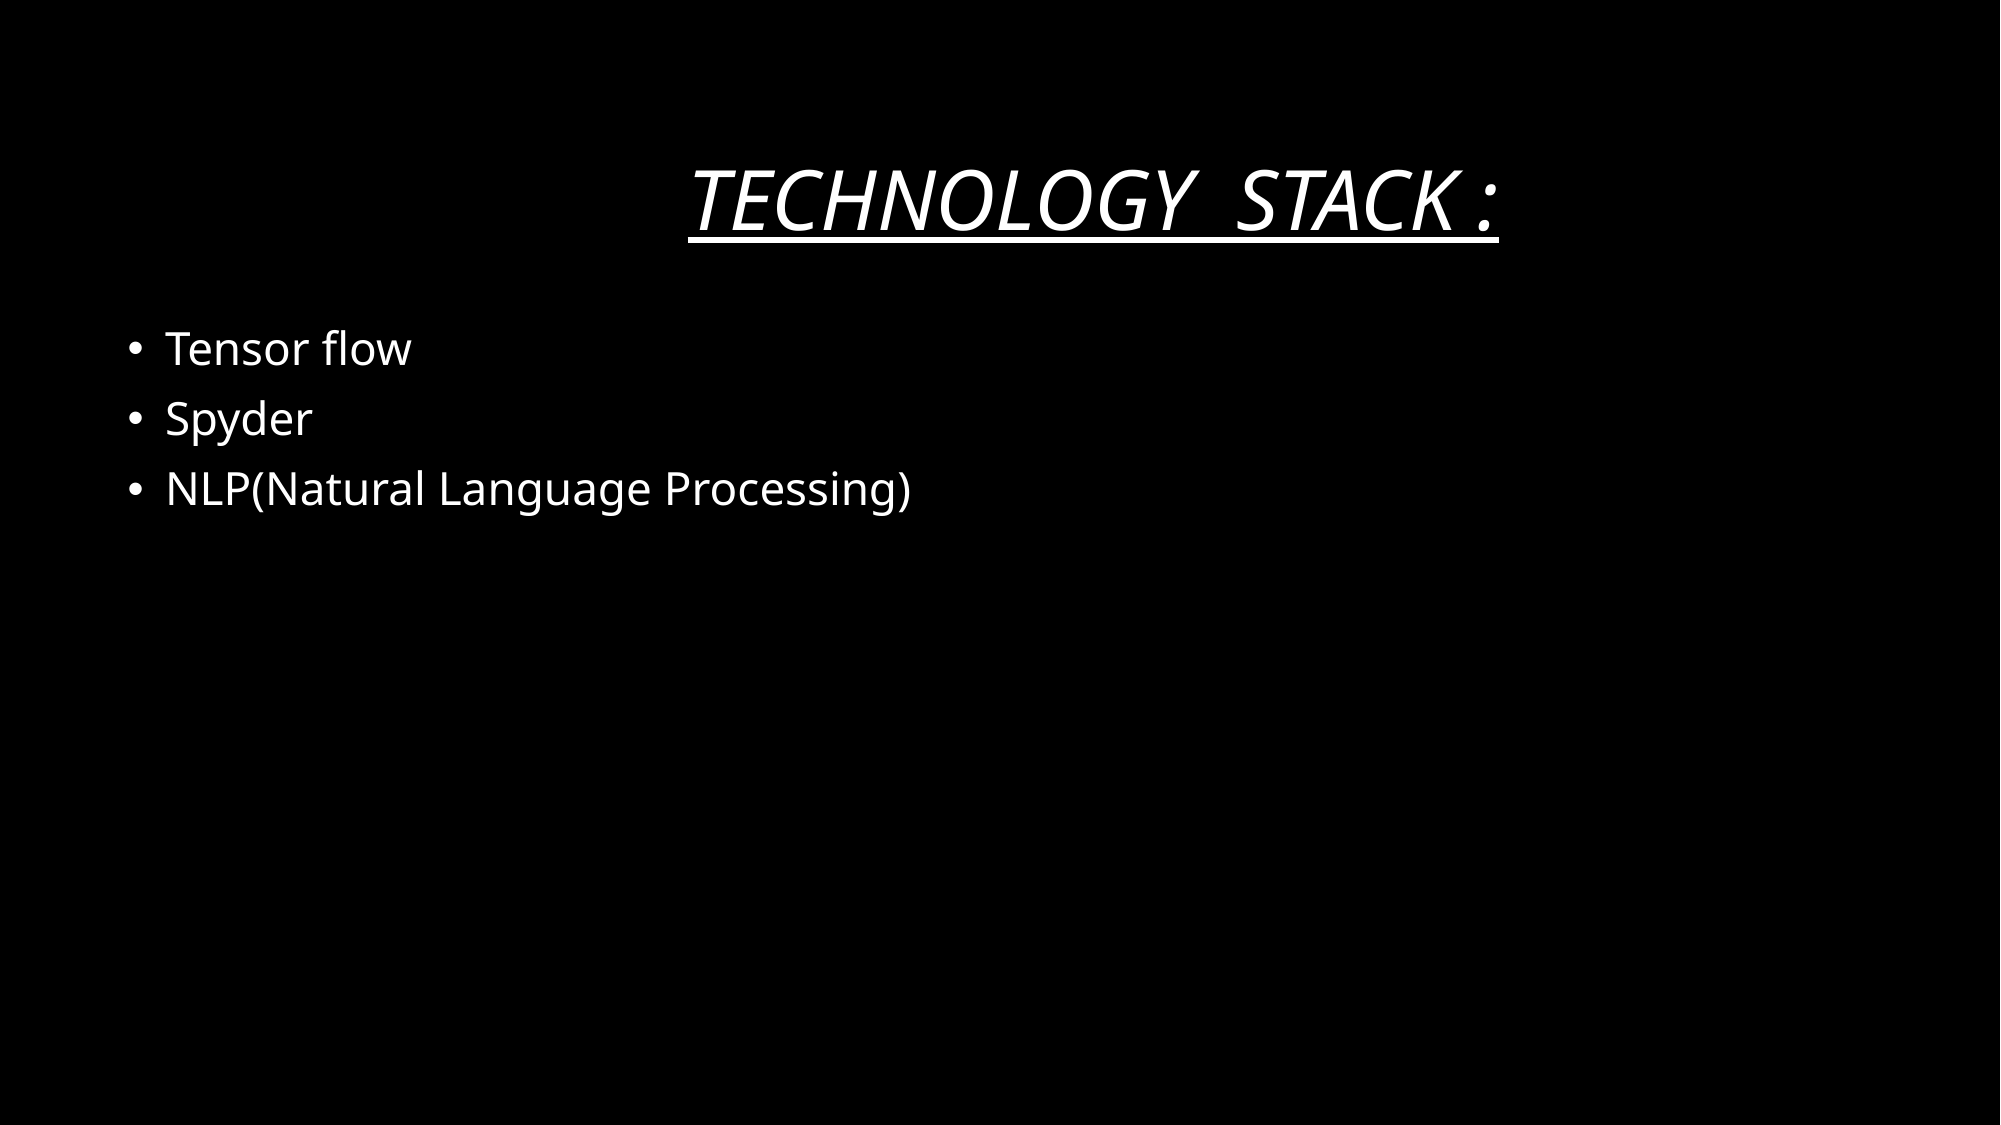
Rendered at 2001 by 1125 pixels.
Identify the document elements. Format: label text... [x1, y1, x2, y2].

list Tensor flow Spyder NLP(Natural Language Processing) [112, 318, 1888, 1021]
title Technology stack : [474, 125, 1515, 282]
